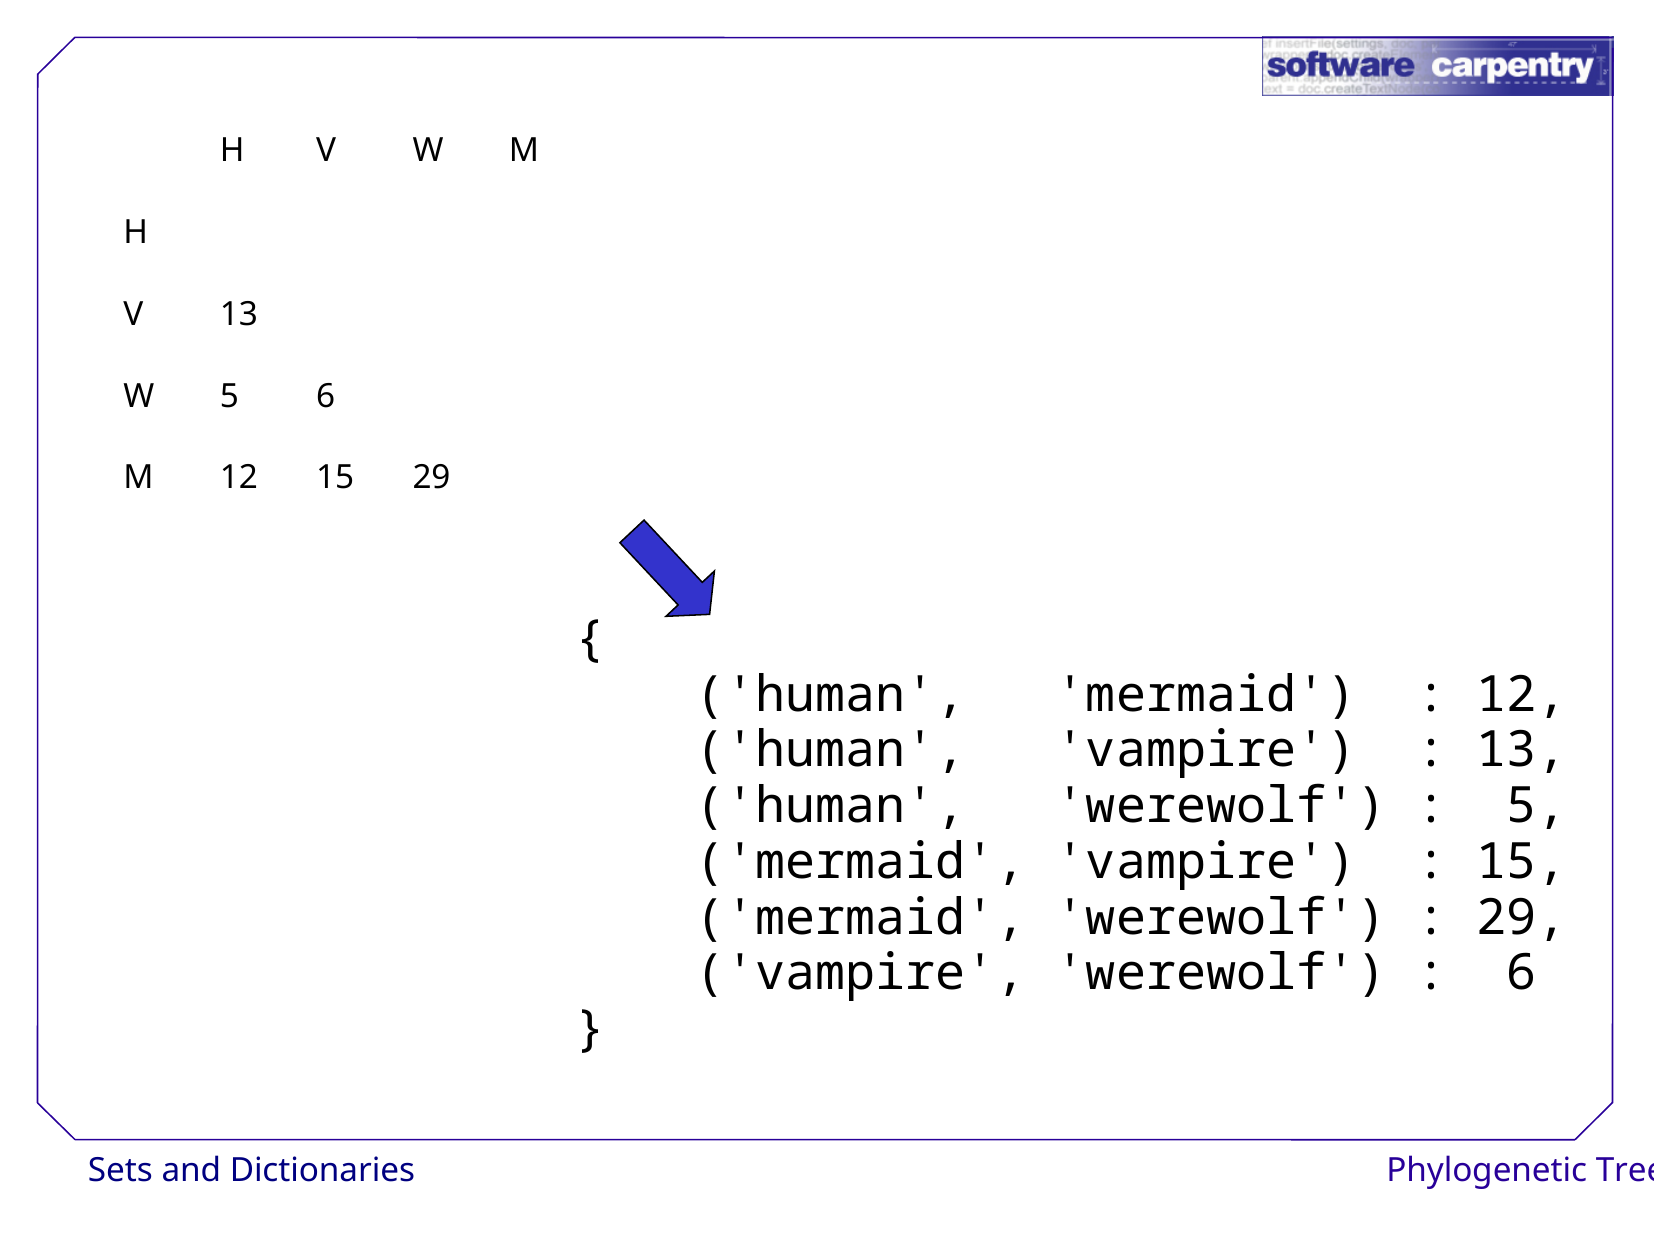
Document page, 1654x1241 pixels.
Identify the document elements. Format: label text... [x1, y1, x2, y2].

table_cell 6 [302, 355, 398, 437]
picture [1262, 36, 1614, 96]
table_header V [302, 110, 398, 191]
table_cell [398, 273, 494, 355]
text_box { ('human', 'mermaid') : 12, ('human', 'vampire') : 13, ('human', 'werewolf') : 5, ('mermaid', 'vampire') : 15, ('mermaid', 'werewolf') : 29, ('vampire', 'werewolf') : 6 } [561, 603, 1654, 1065]
table_cell [398, 355, 494, 437]
table_cell 12 [205, 437, 302, 519]
table_cell [494, 355, 591, 437]
table_header W [398, 110, 494, 191]
table_cell [494, 191, 591, 273]
table_header M [494, 110, 591, 191]
table_cell [398, 191, 494, 273]
table_cell 13 [205, 273, 302, 355]
table_cell V [109, 273, 205, 355]
table_cell [494, 273, 591, 355]
table_cell [302, 273, 398, 355]
table_cell 29 [398, 437, 494, 519]
table_cell H [109, 191, 205, 273]
table_cell [302, 191, 398, 273]
table_cell M [109, 437, 205, 519]
text_box [619, 520, 715, 617]
table_cell W [109, 355, 205, 437]
table_cell [205, 191, 302, 273]
table_header H [205, 110, 302, 191]
table_cell 5 [205, 355, 302, 437]
table_cell 15 [302, 437, 398, 519]
table_header [109, 110, 205, 191]
table_cell [494, 437, 591, 519]
